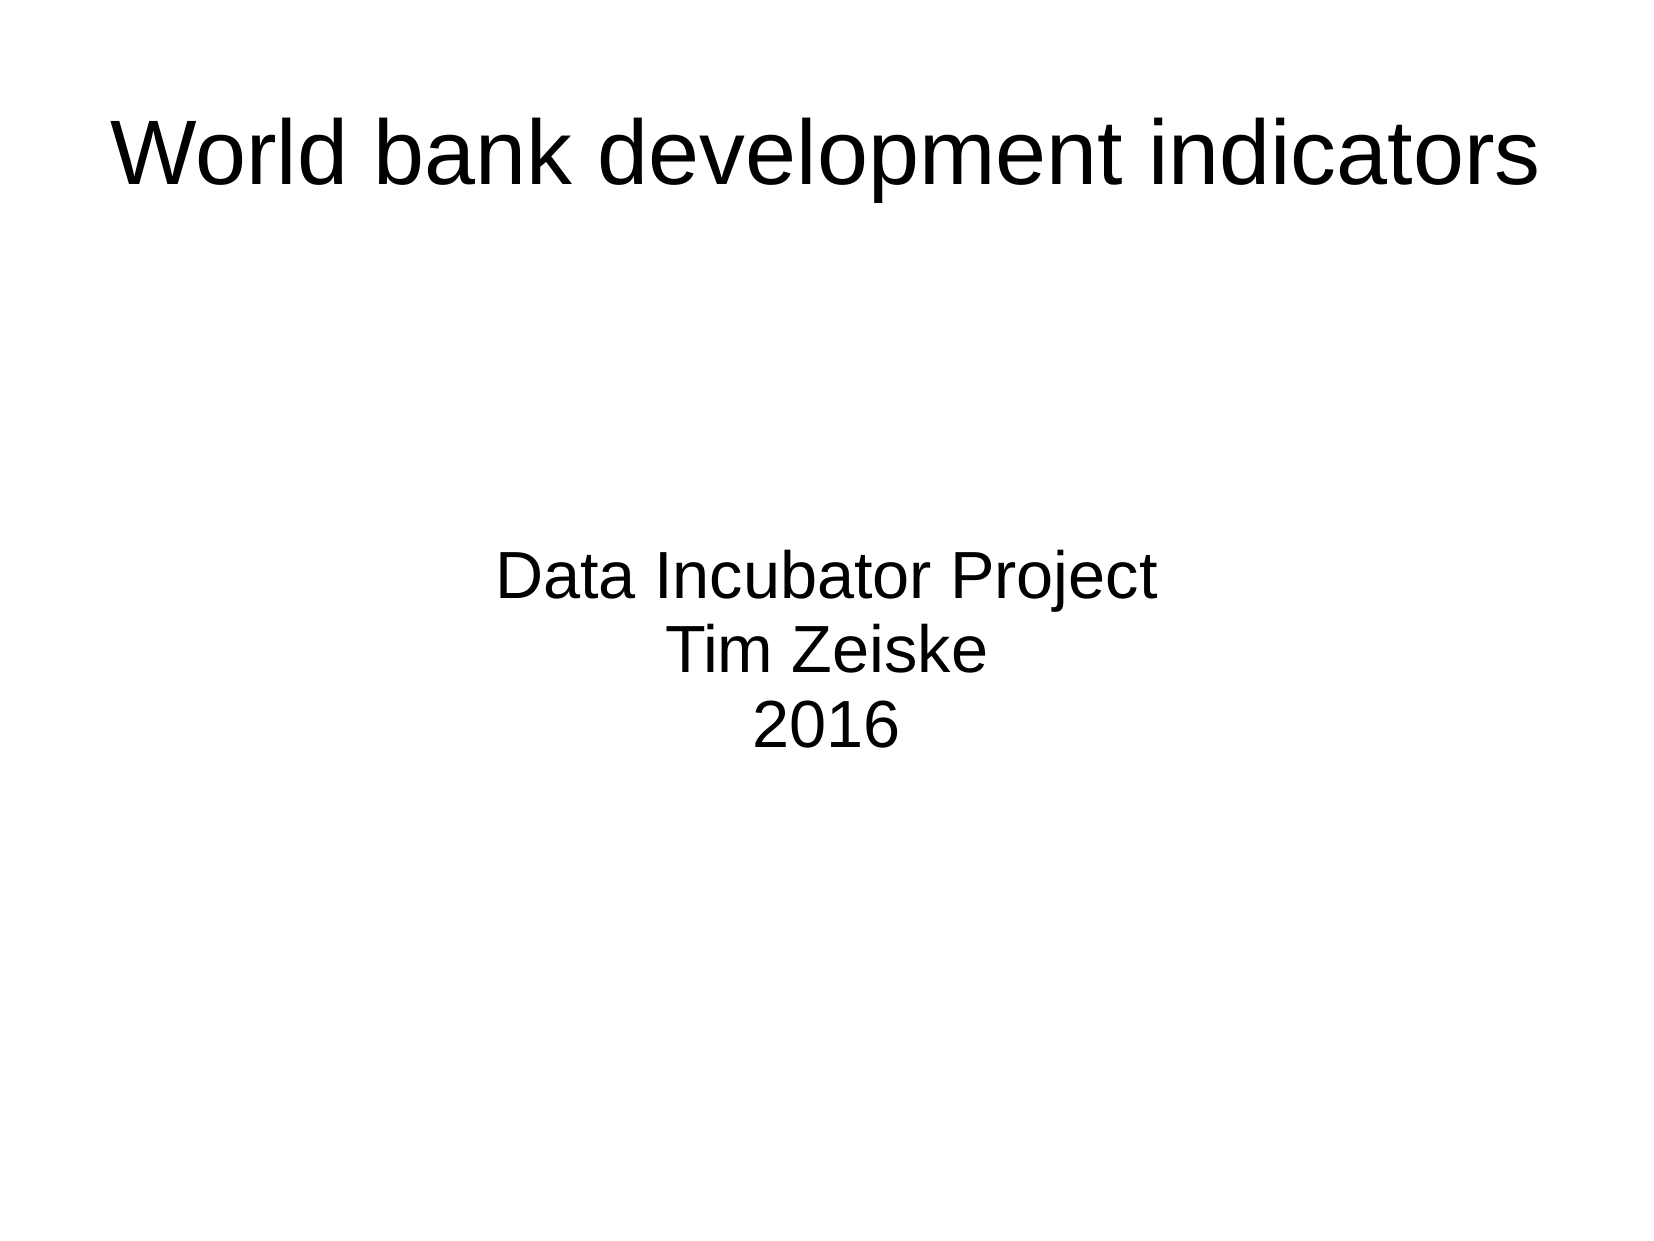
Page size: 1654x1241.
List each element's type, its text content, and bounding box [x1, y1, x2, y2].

subtitle Data Incubator Project Tim Zeiske 2016 [82, 290, 1571, 1010]
title World bank development indicators [82, 49, 1571, 257]
